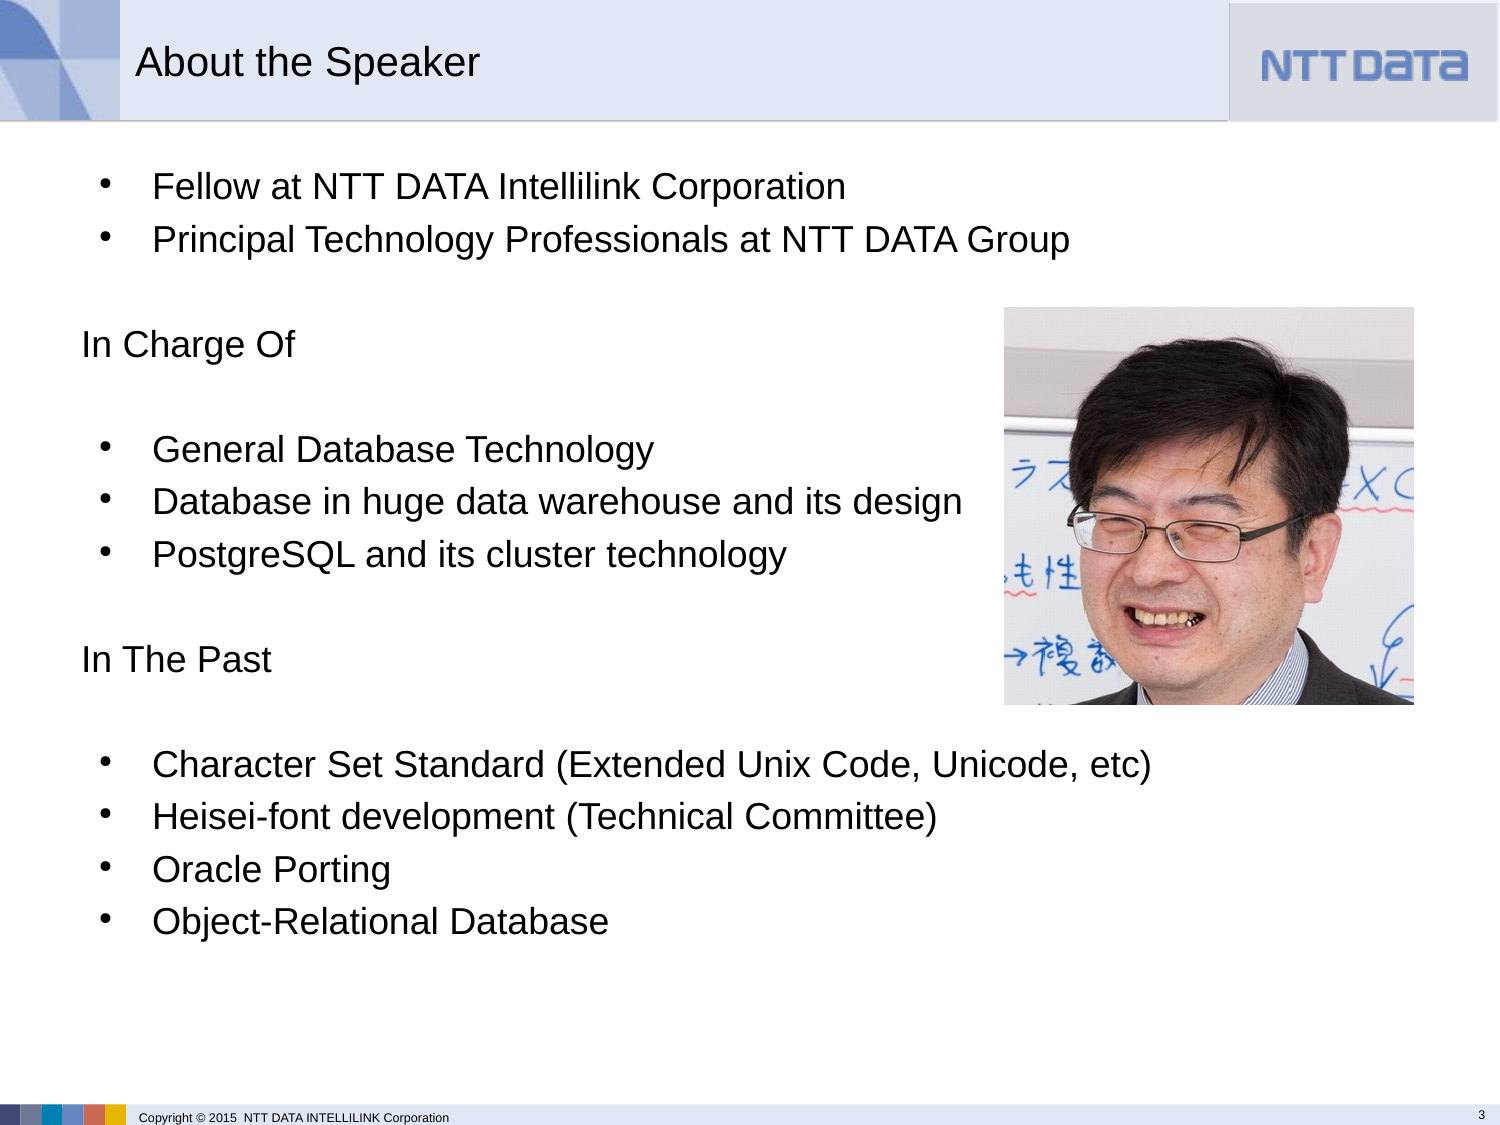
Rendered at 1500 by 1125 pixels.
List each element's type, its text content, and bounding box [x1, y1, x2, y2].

picture [1262, 50, 1468, 81]
picture [1004, 307, 1414, 706]
title About the Speaker [120, 0, 1241, 120]
picture [0, 0, 120, 120]
list Fellow at NTT DATA Intellilink Corporation Principal Technology Professionals at NTT DATA Group In Charge Of General Database Technology Database in huge data warehouse and its design PostgreSQL and its cluster technology In The Past Character Set Standard (Extended Unix Code, Unicode, etc) Heisei-font development (Technical Committee) Oracle Porting Object-Relational Database [51, 154, 1446, 1069]
